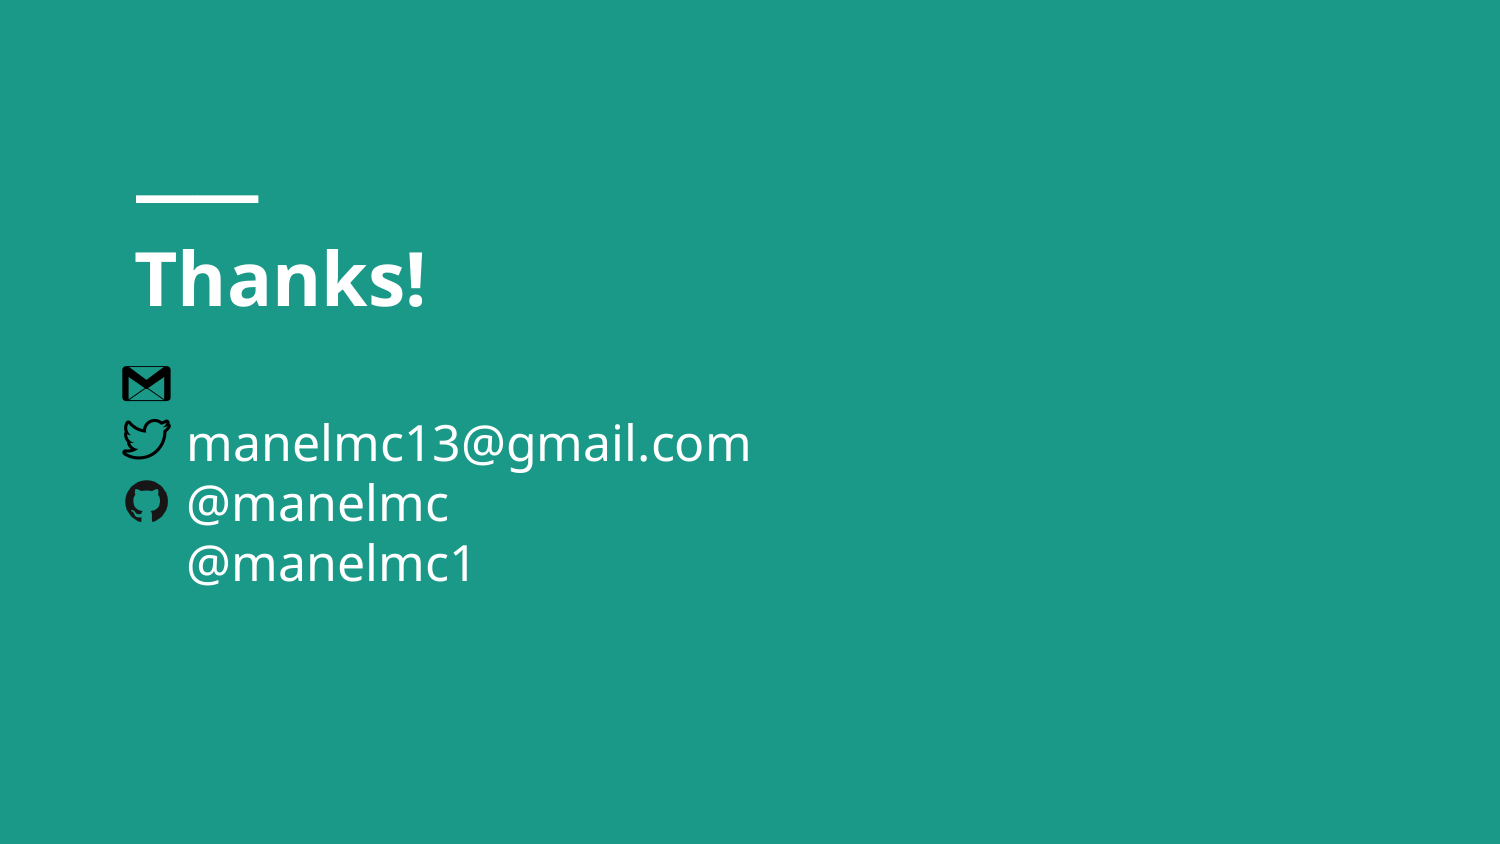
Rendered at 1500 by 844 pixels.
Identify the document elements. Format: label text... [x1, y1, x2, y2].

title Thanks! manelmc13@gmail.com @manelmc @manelmc1 [119, 216, 1381, 527]
picture [111, 357, 182, 537]
